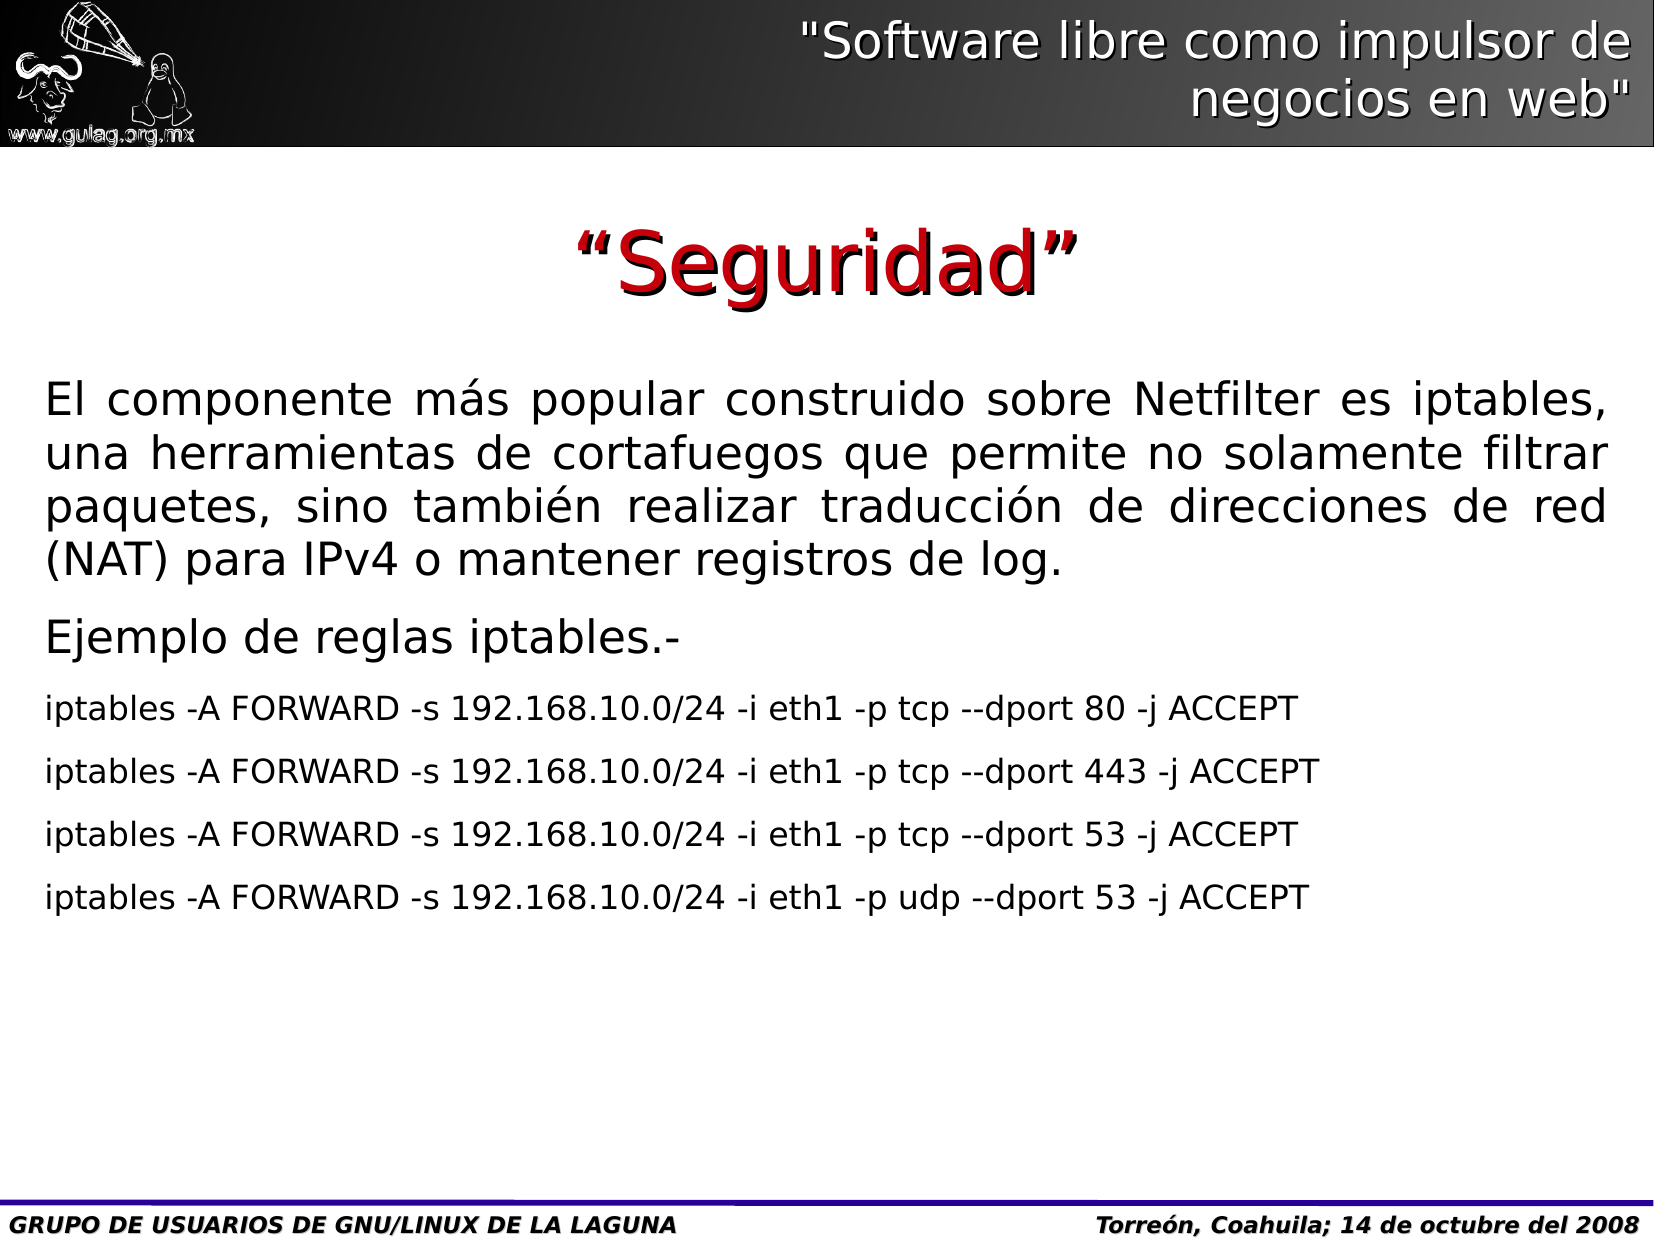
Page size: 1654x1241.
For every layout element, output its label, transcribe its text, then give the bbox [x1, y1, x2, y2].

text_box [197, 0, 1654, 147]
text_box [0, 0, 5, 147]
text_box “Seguridad” [29, 206, 1625, 319]
picture [5, 0, 197, 148]
text_box El componente más popular construido sobre Netfilter es iptables, una herramientas de cortafuegos que permite no solamente filtrar paquetes, sino también realizar traducción de direcciones de red (NAT) para IPv4 o mantener registros de log. Ejemplo de reglas iptables.- iptables -A FORWARD -s 192.168.10.0/24 -i eth1 -p tcp --dport 80 -j ACCEPT iptables -A FORWARD -s 192.168.10.0/24 -i eth1 -p tcp --dport 443 -j ACCEPT iptables -A FORWARD -s 192.168.10.0/24 -i eth1 -p tcp --dport 53 -j ACCEPT iptables -A FORWARD -s 192.168.10.0/24 -i eth1 -p udp --dport 53 -j ACCEPT [29, 366, 1625, 1004]
text_box Torreón, Coahuila; 14 de octubre del 2008 [1080, 1204, 1654, 1241]
text_box GRUPO DE USUARIOS DE GNU/LINUX DE LA LAGUNA [0, 1204, 694, 1241]
text_box "Software libre como impulsor de negocios en web" [750, 4, 1648, 136]
